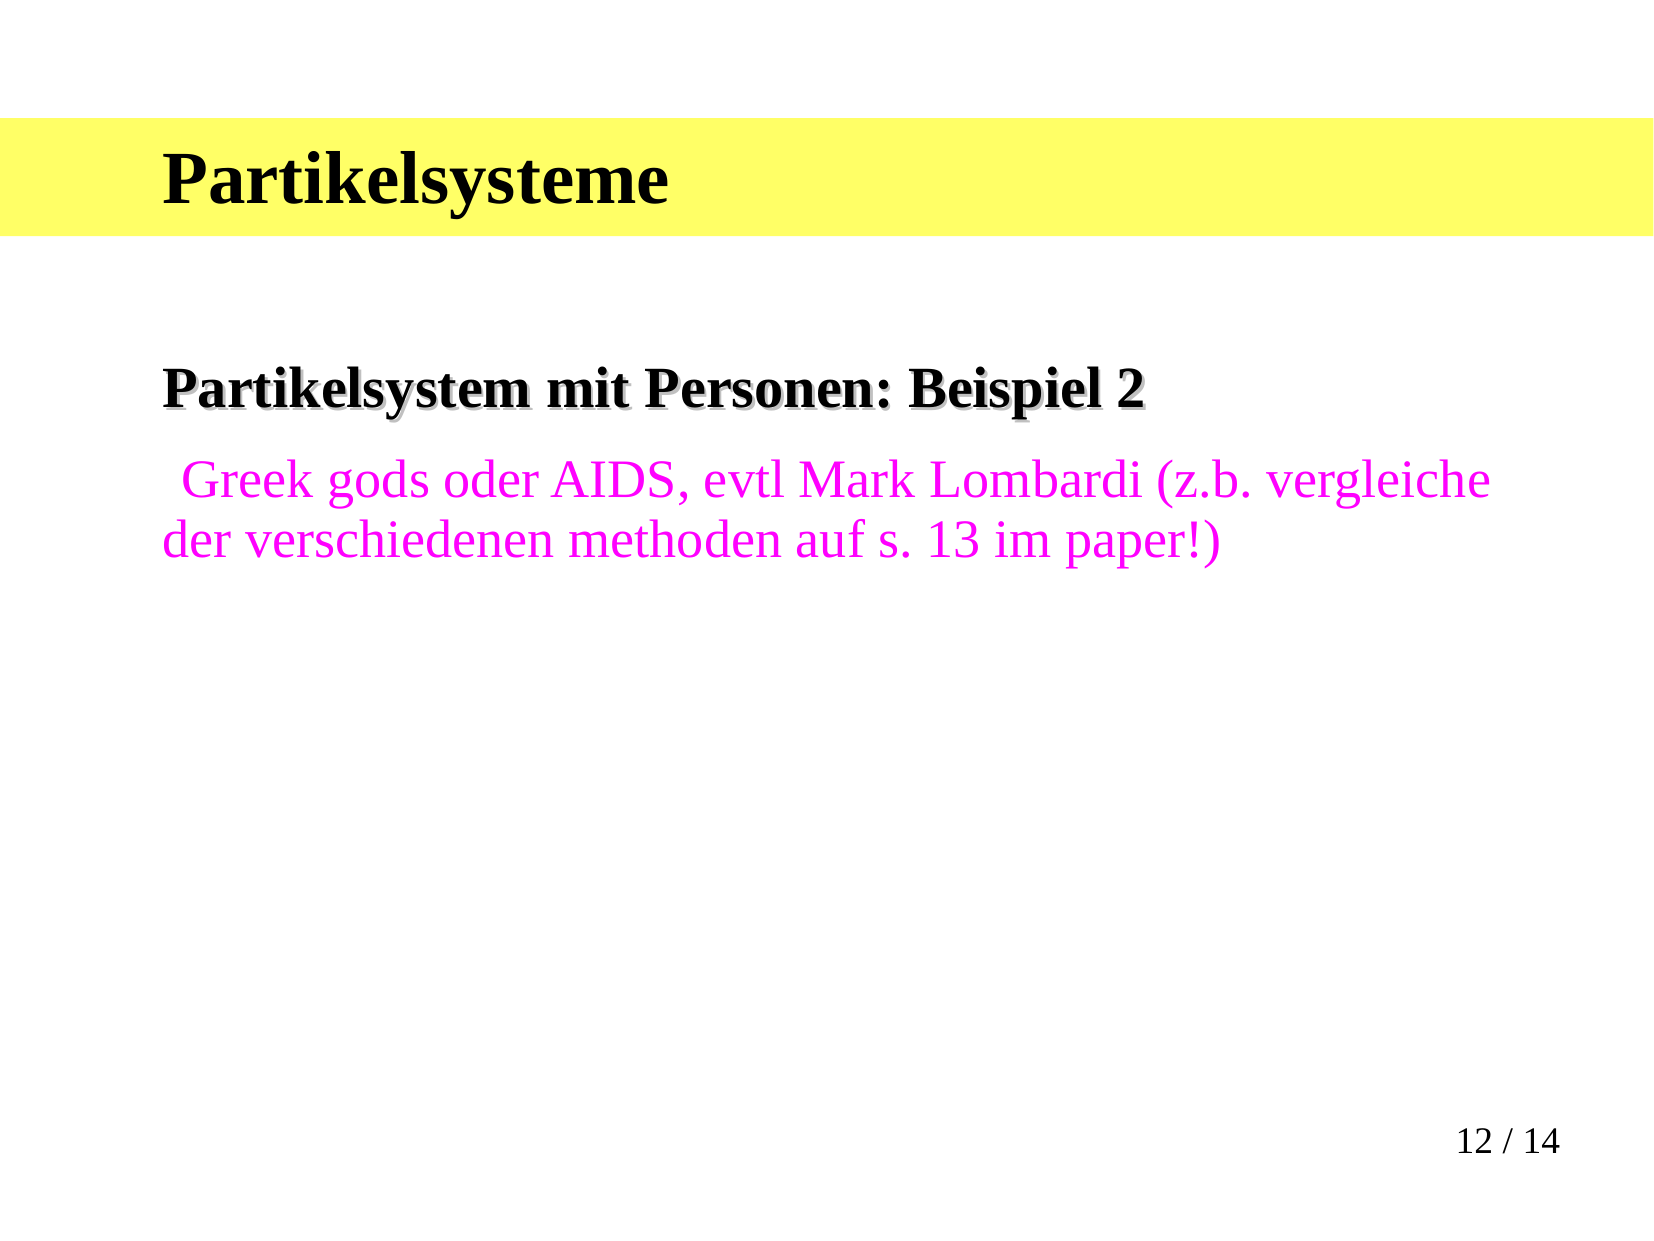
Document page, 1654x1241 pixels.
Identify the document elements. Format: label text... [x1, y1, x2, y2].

text_box Partikelsystem mit Personen: Beispiel 2 [147, 348, 1595, 428]
text_box Partikelsysteme [147, 129, 1087, 228]
text_box Greek gods oder AIDS, evtl Mark Lombardi (z.b. vergleiche der verschiedenen methoden auf s. 13 im paper!) [147, 441, 1565, 577]
text_box <number> / 14 [1440, 1112, 1589, 1211]
text_box [0, 118, 1654, 237]
